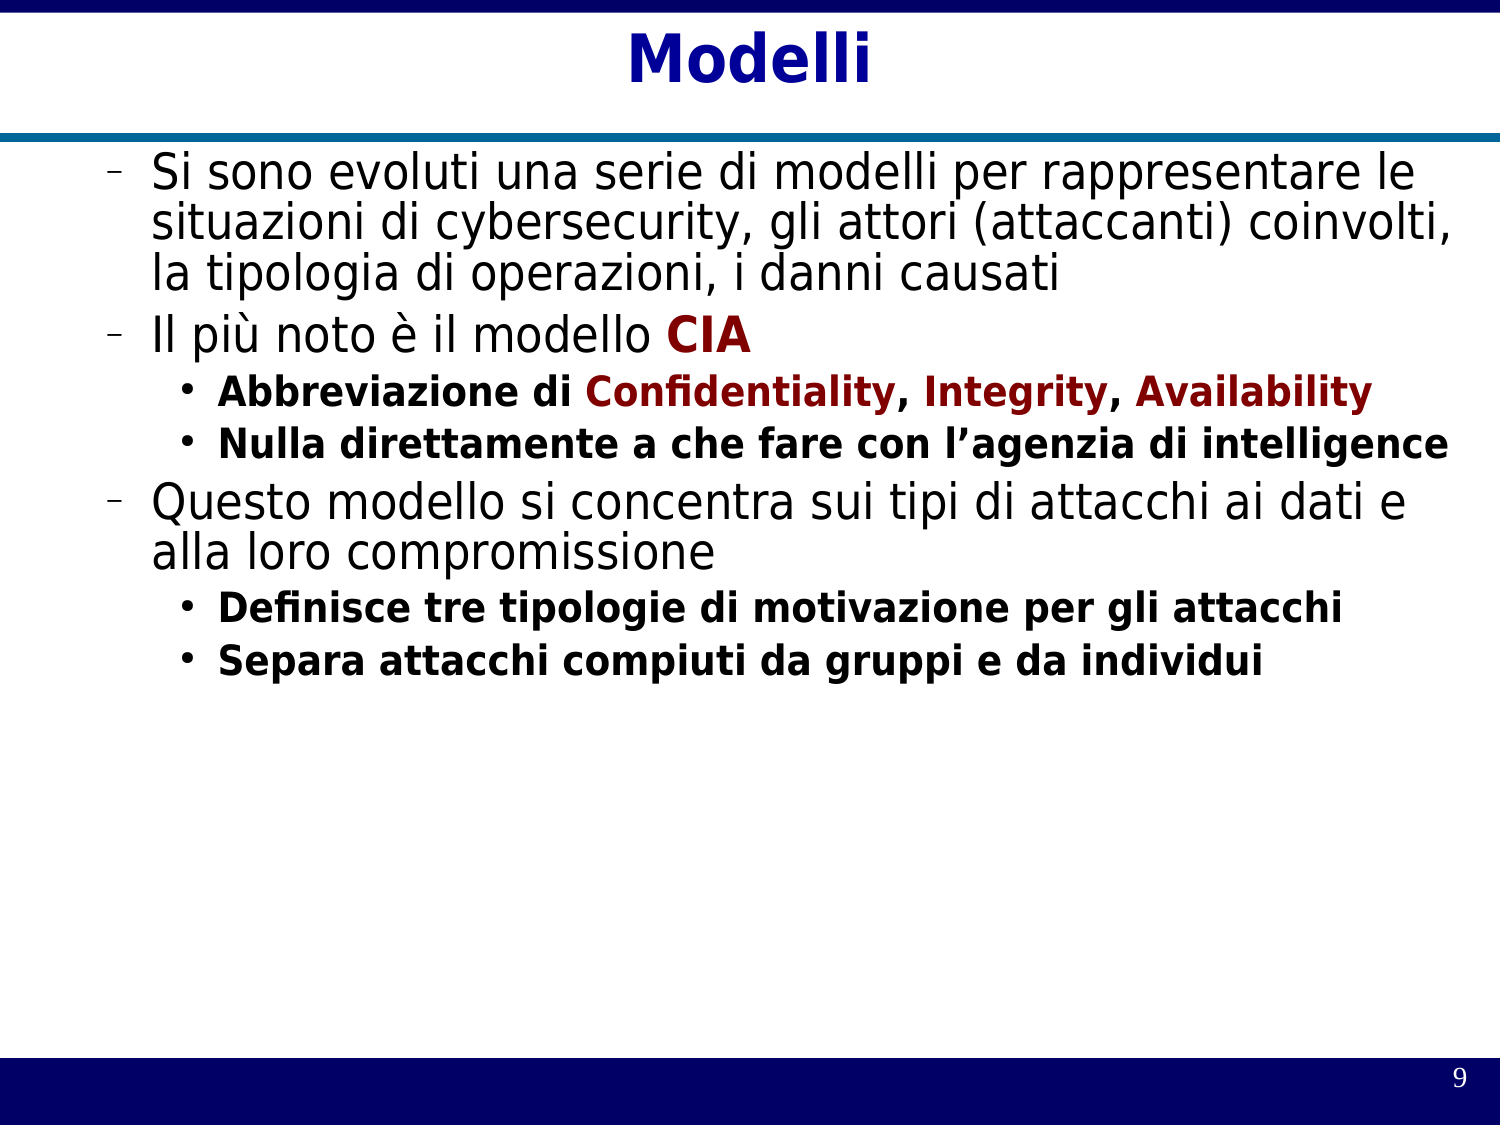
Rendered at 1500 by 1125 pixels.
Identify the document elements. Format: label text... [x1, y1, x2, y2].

list Si sono evoluti una serie di modelli per rappresentare le situazioni di cybersecurity, gli attori (attaccanti) coinvolti, la tipologia di operazioni, i danni causati Il più noto è il modello CIA Abbreviazione di Confidentiality, Integrity, Availability Nulla direttamente a che fare con l’agenzia di intelligence Questo modello si concentra sui tipi di attacchi ai dati e alla loro compromissione Definisce tre tipologie di motivazione per gli attacchi Separa attacchi compiuti da gruppi e da individui [30, 149, 1471, 1021]
title Modelli [30, 0, 1471, 126]
